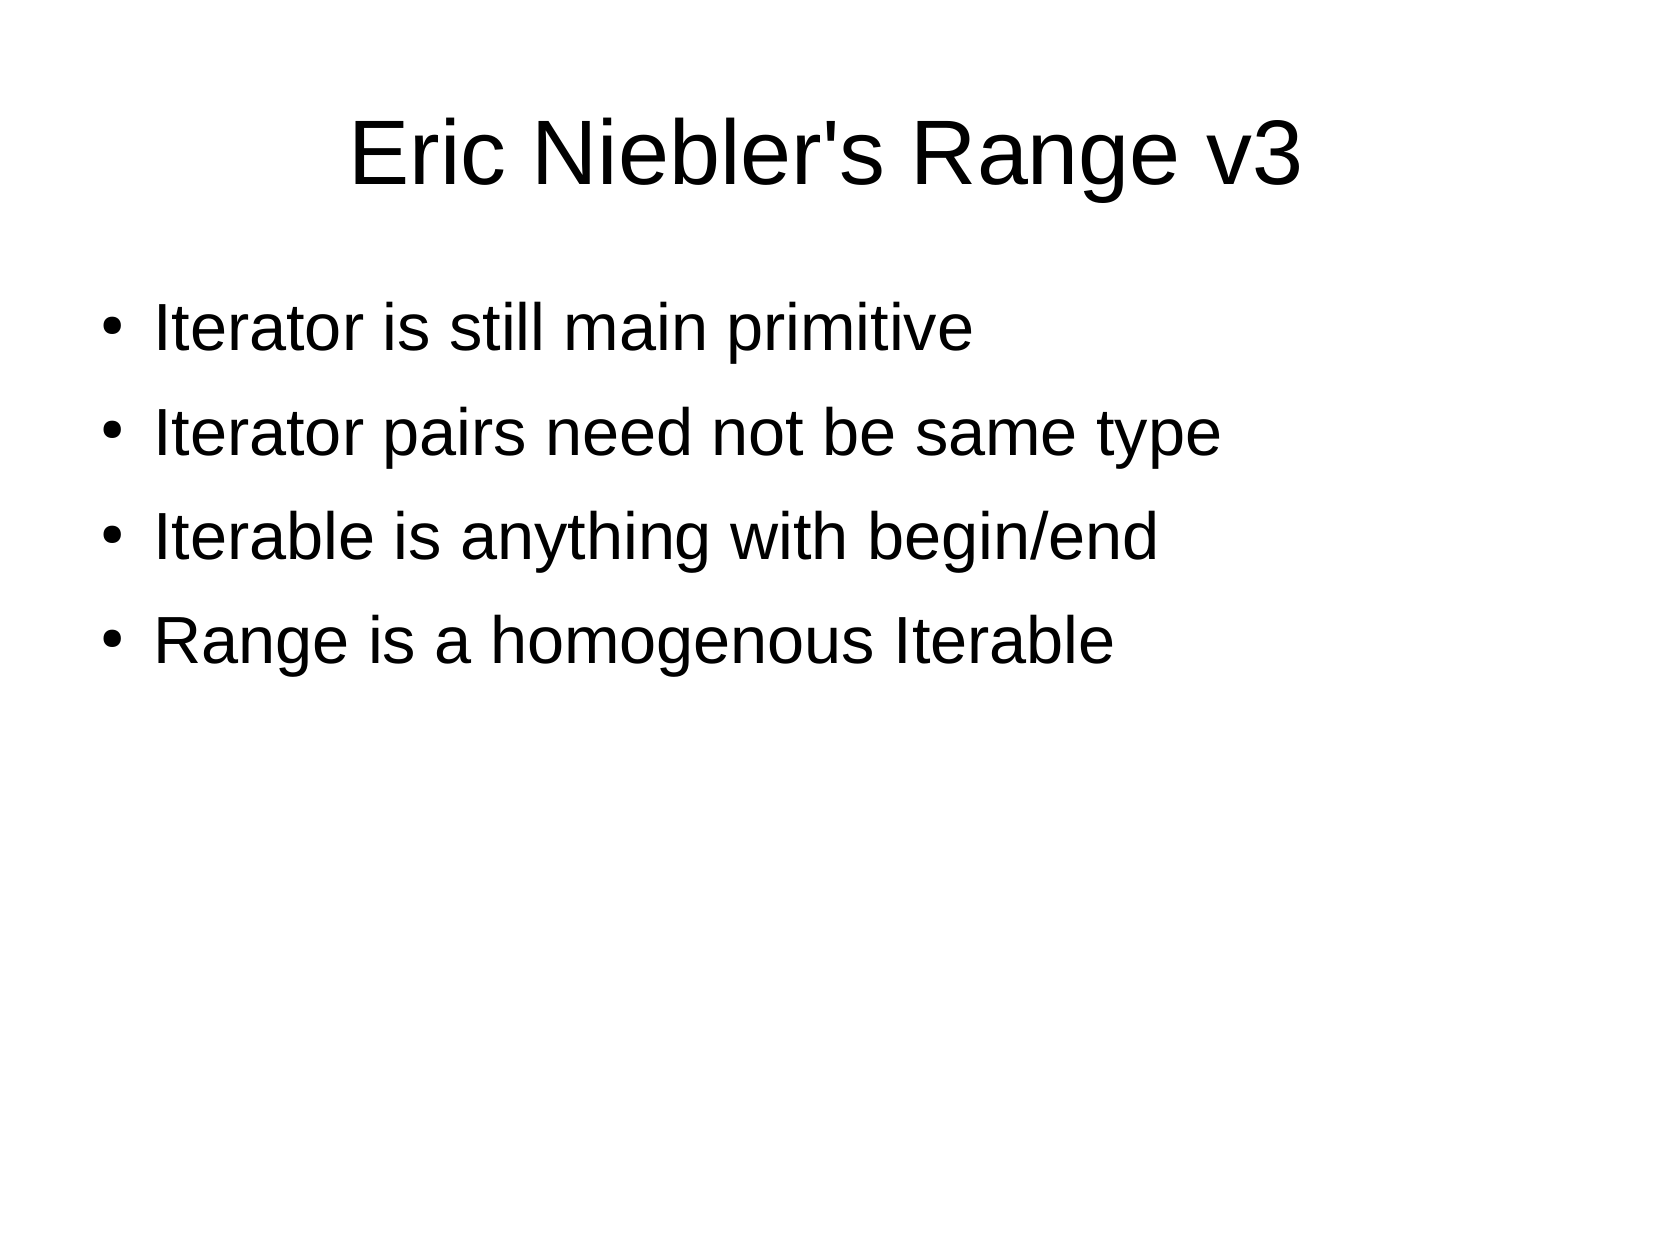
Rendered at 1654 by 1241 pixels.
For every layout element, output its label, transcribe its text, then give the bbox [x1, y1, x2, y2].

title Eric Niebler's Range v3 [82, 49, 1571, 257]
list Iterator is still main primitive Iterator pairs need not be same type Iterable is anything with begin/end Range is a homogenous Iterable [82, 290, 1571, 1201]
